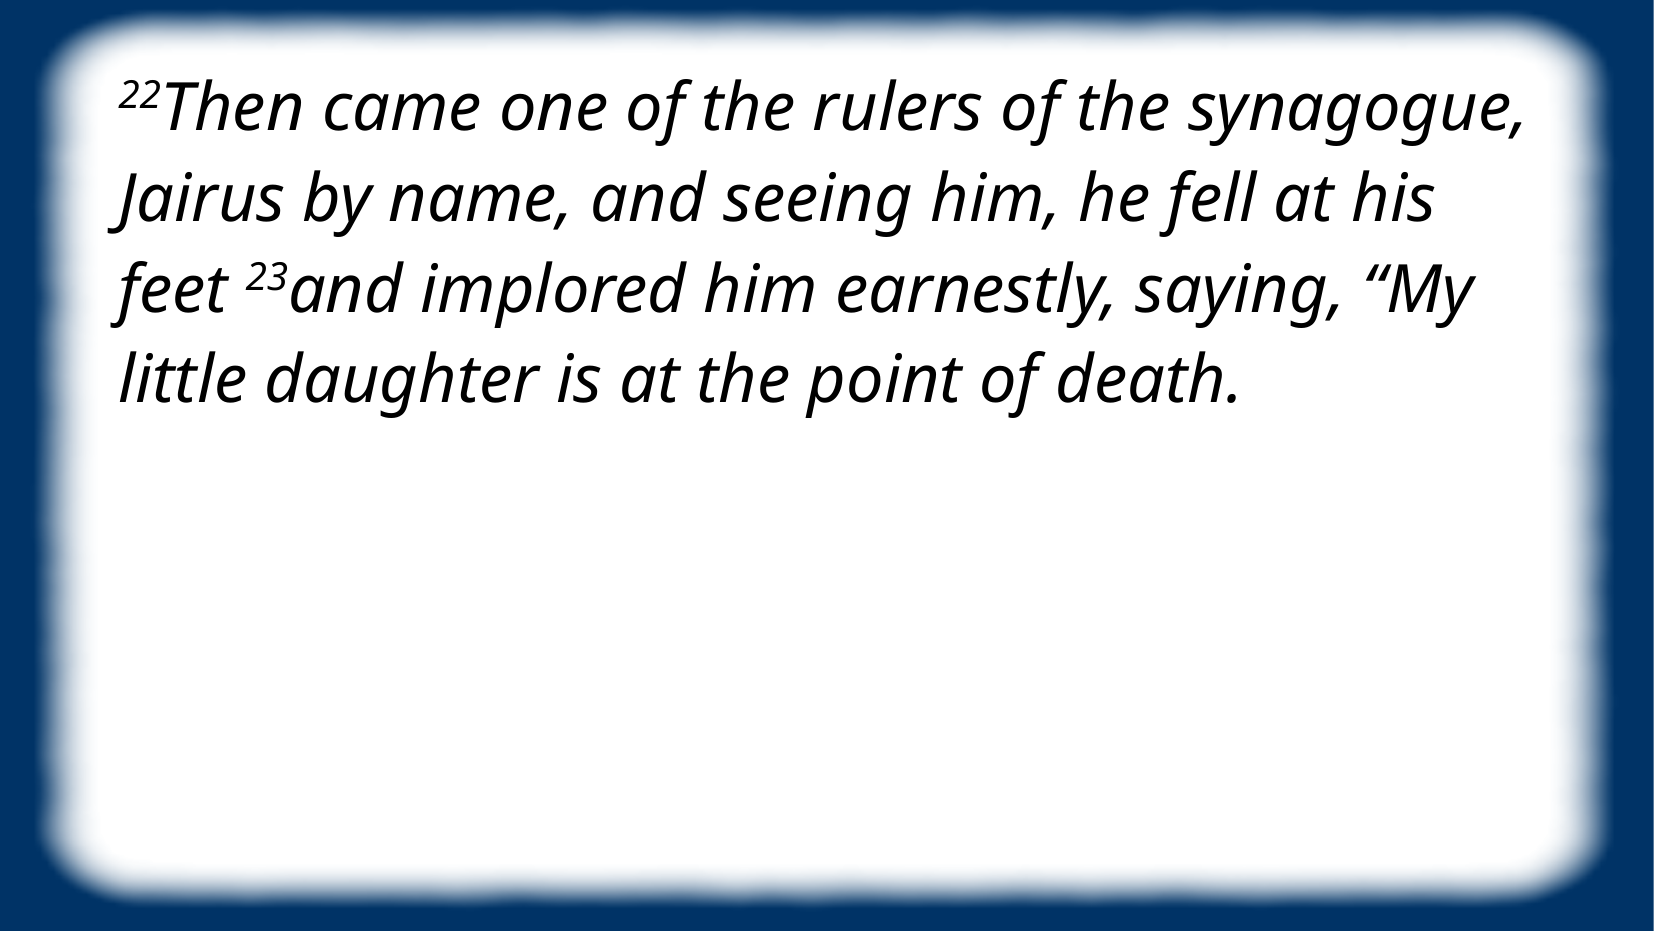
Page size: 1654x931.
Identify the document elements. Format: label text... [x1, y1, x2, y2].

picture [0, 0, 1654, 931]
text_box 22Then came one of the rulers of the synagogue, Jairus by name, and seeing him, he fell at his feet 23and implored him earnestly, saying, “My little daughter is at the point of death. [103, 52, 1559, 442]
